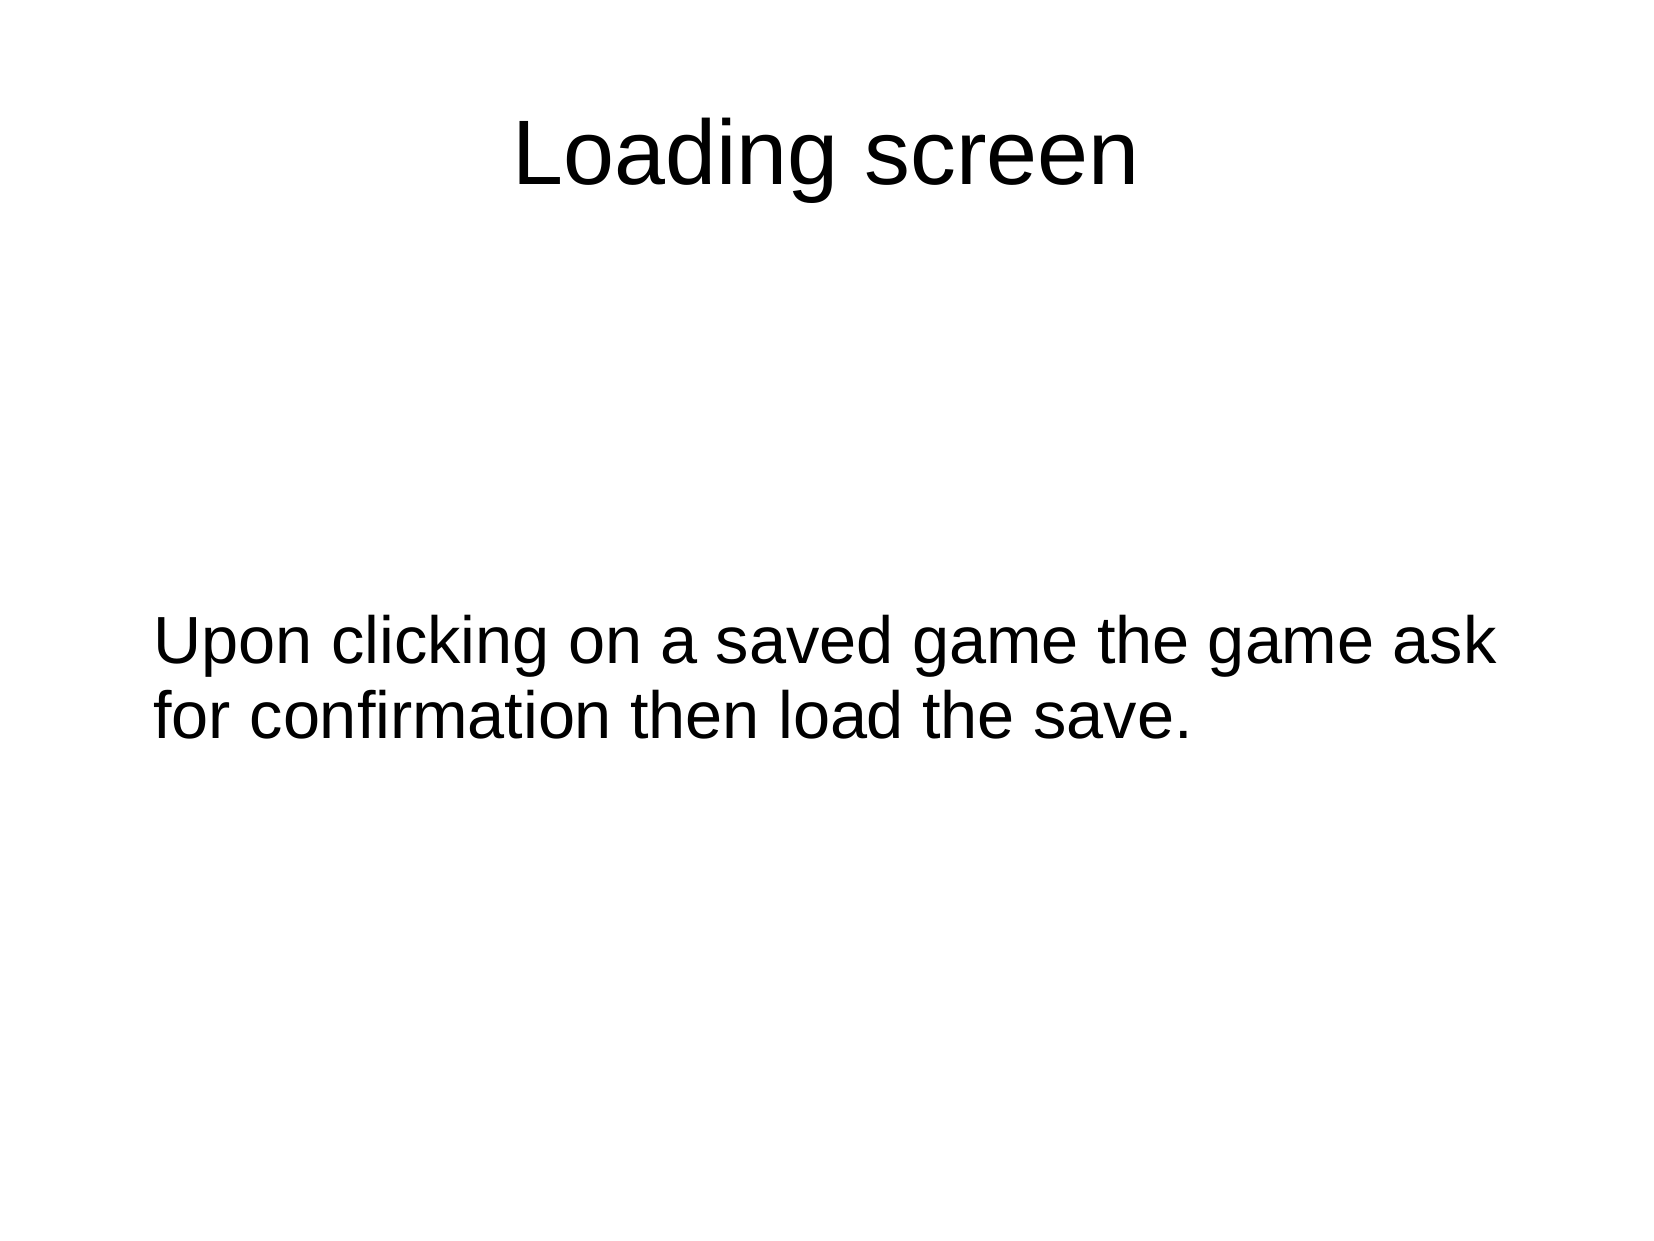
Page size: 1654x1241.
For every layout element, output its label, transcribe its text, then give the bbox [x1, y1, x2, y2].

title Loading screen [82, 49, 1571, 257]
list Upon clicking on a saved game the game ask for confirmation then load the save. [82, 290, 1571, 1109]
